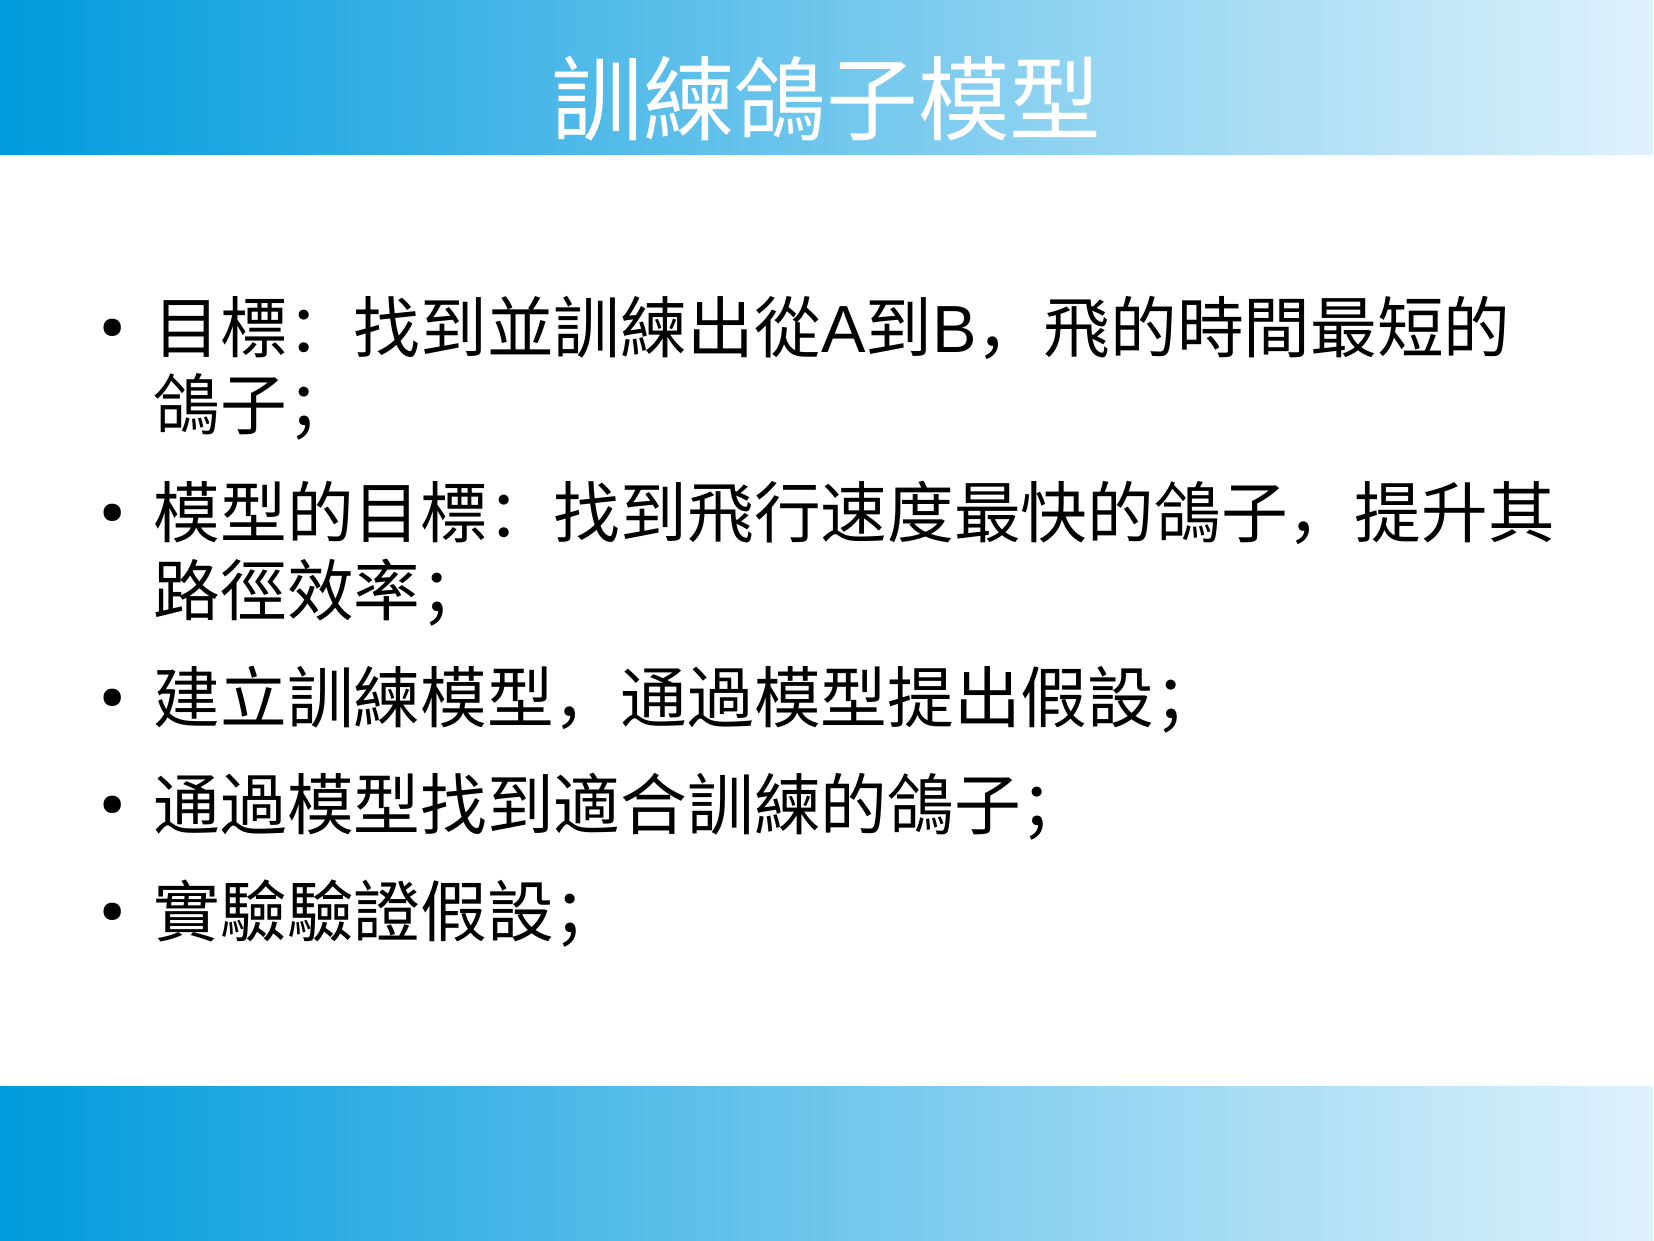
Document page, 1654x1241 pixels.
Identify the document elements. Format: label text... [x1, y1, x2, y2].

title 訓練鴿子模型 [82, 48, 1571, 156]
list 目標：找到並訓練出從A到B，飛的時間最短的鴿子； 模型的目標：找到飛行速度最快的鴿子，提升其路徑效率； 建立訓練模型，通過模型提出假設； 通過模型找到適合訓練的鴿子； 實驗驗證假設； [82, 290, 1571, 953]
